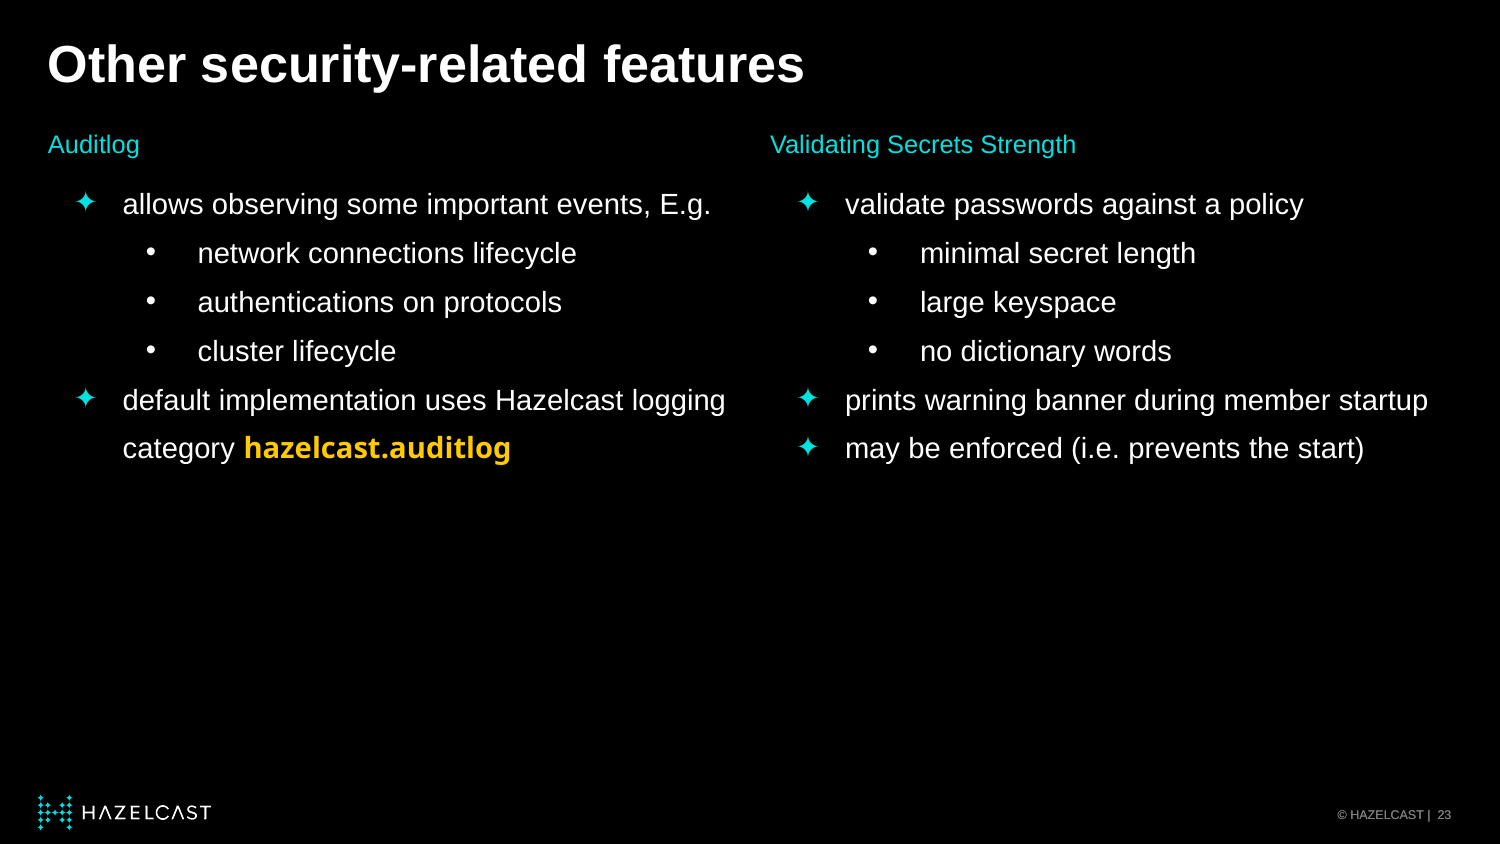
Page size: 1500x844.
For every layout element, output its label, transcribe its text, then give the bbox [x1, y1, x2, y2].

list allows observing some important events, E.g. network connections lifecycle authentications on protocols cluster lifecycle default implementation uses Hazelcast logging category hazelcast.auditlog [37, 166, 738, 761]
list validate passwords against a policy minimal secret length large keyspace no dictionary words prints warning banner during member startup may be enforced (i.e. prevents the start) [759, 165, 1460, 761]
list Validating Secrets Strength [759, 110, 1463, 166]
picture [37, 794, 211, 831]
title Other security-related features [37, 37, 1463, 97]
list Auditlog [37, 110, 738, 166]
